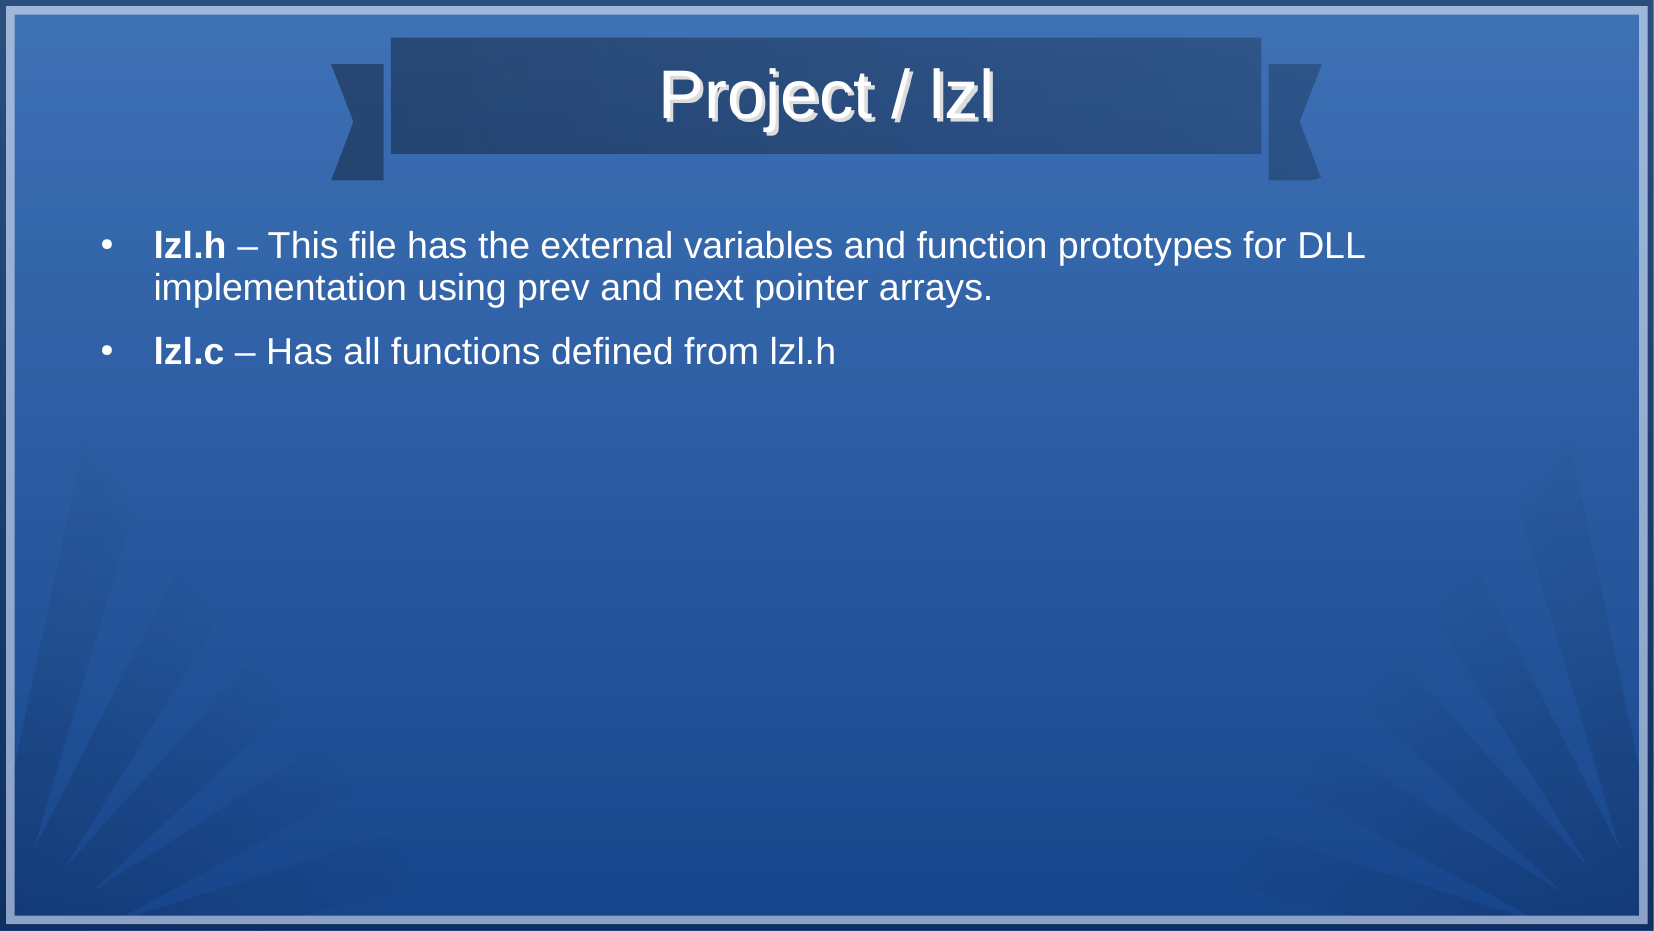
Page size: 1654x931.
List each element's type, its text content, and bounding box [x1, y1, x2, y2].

title Project / lzl [389, 35, 1264, 154]
list lzl.h – This file has the external variables and function prototypes for DLL implementation using prev and next pointer arrays. lzl.c – Has all functions defined from lzl.h [82, 224, 1571, 848]
